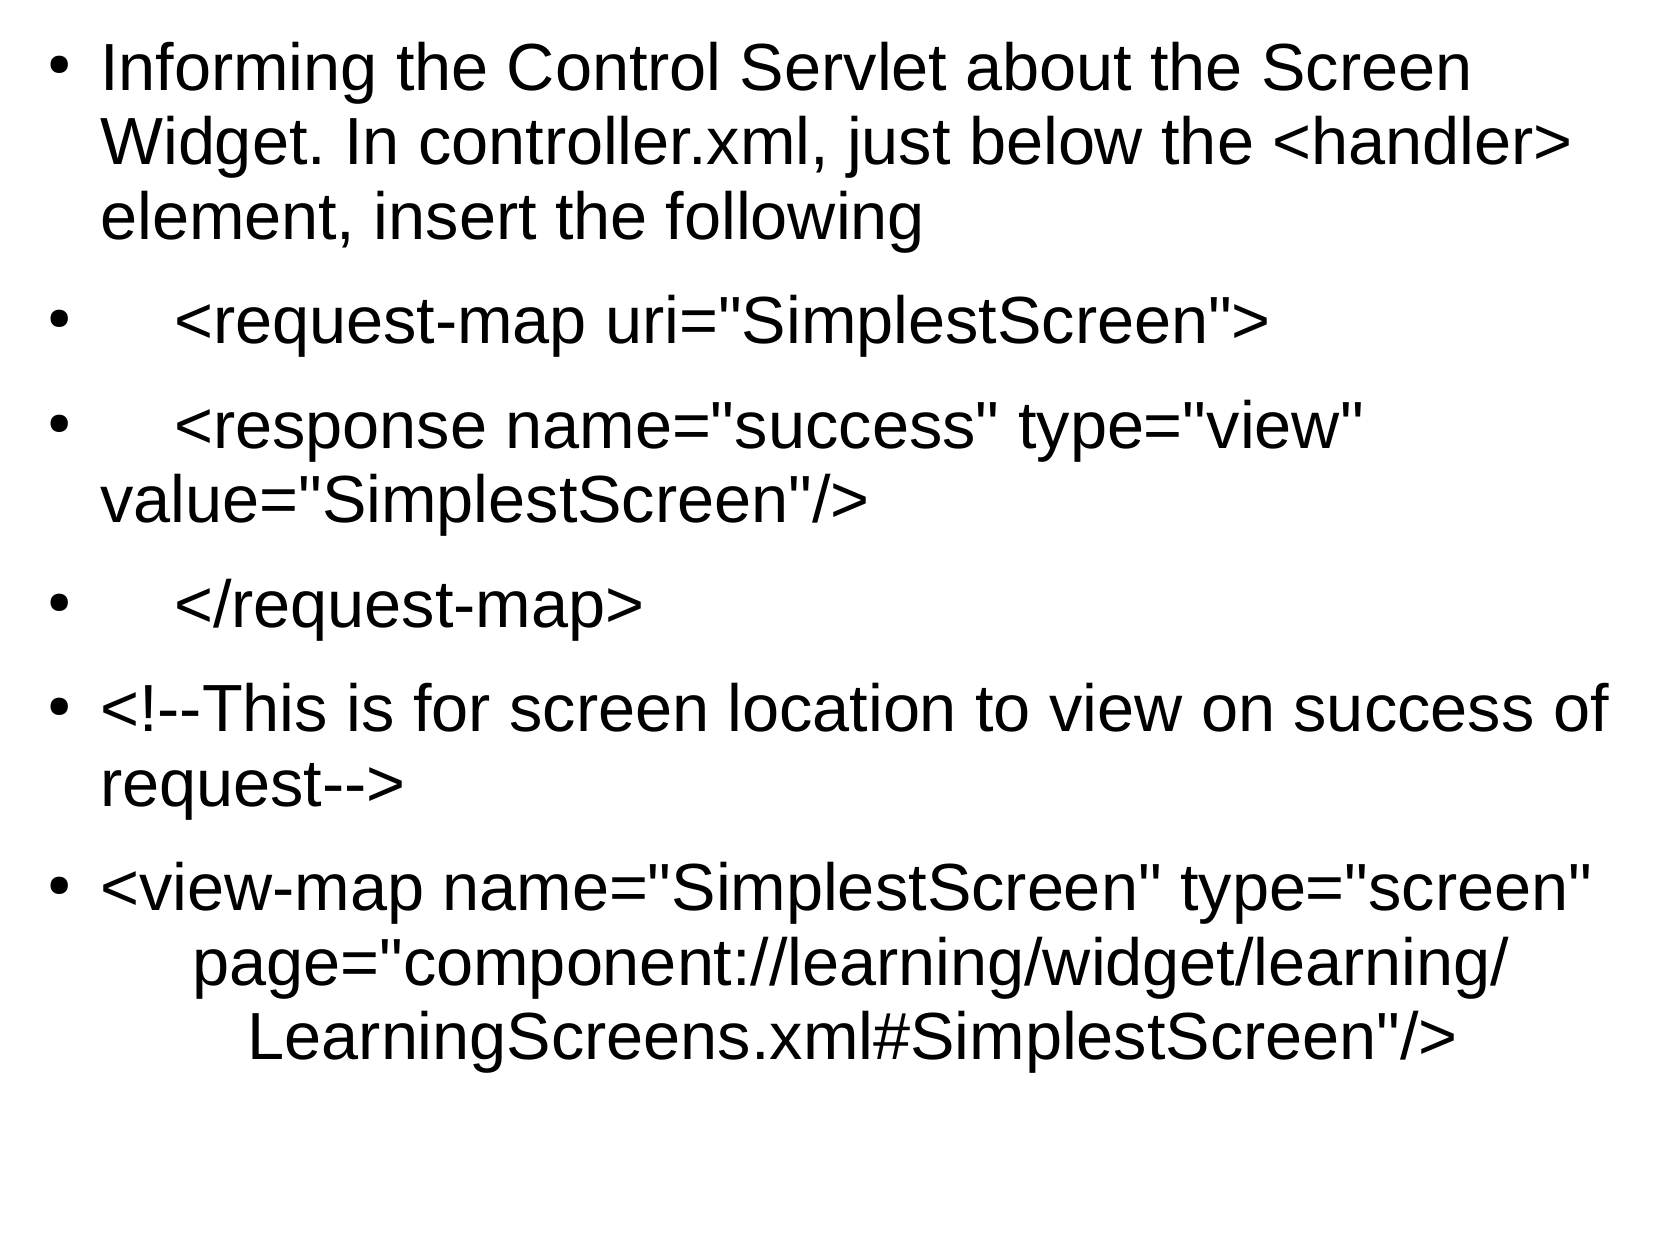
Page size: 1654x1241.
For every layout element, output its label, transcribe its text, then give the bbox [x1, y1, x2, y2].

list Informing the Control Servlet about the Screen Widget. In controller.xml, just below the <handler> element, insert the following <request-map uri="SimplestScreen"> <response name="success" type="view" value="SimplestScreen"/> </request-map> <!--This is for screen location to view on success of request--> <view-map name="SimplestScreen" type="screen" page="component://learning/widget/learning/ LearningScreens.xml#SimplestScreen"/> [29, 29, 1654, 1109]
